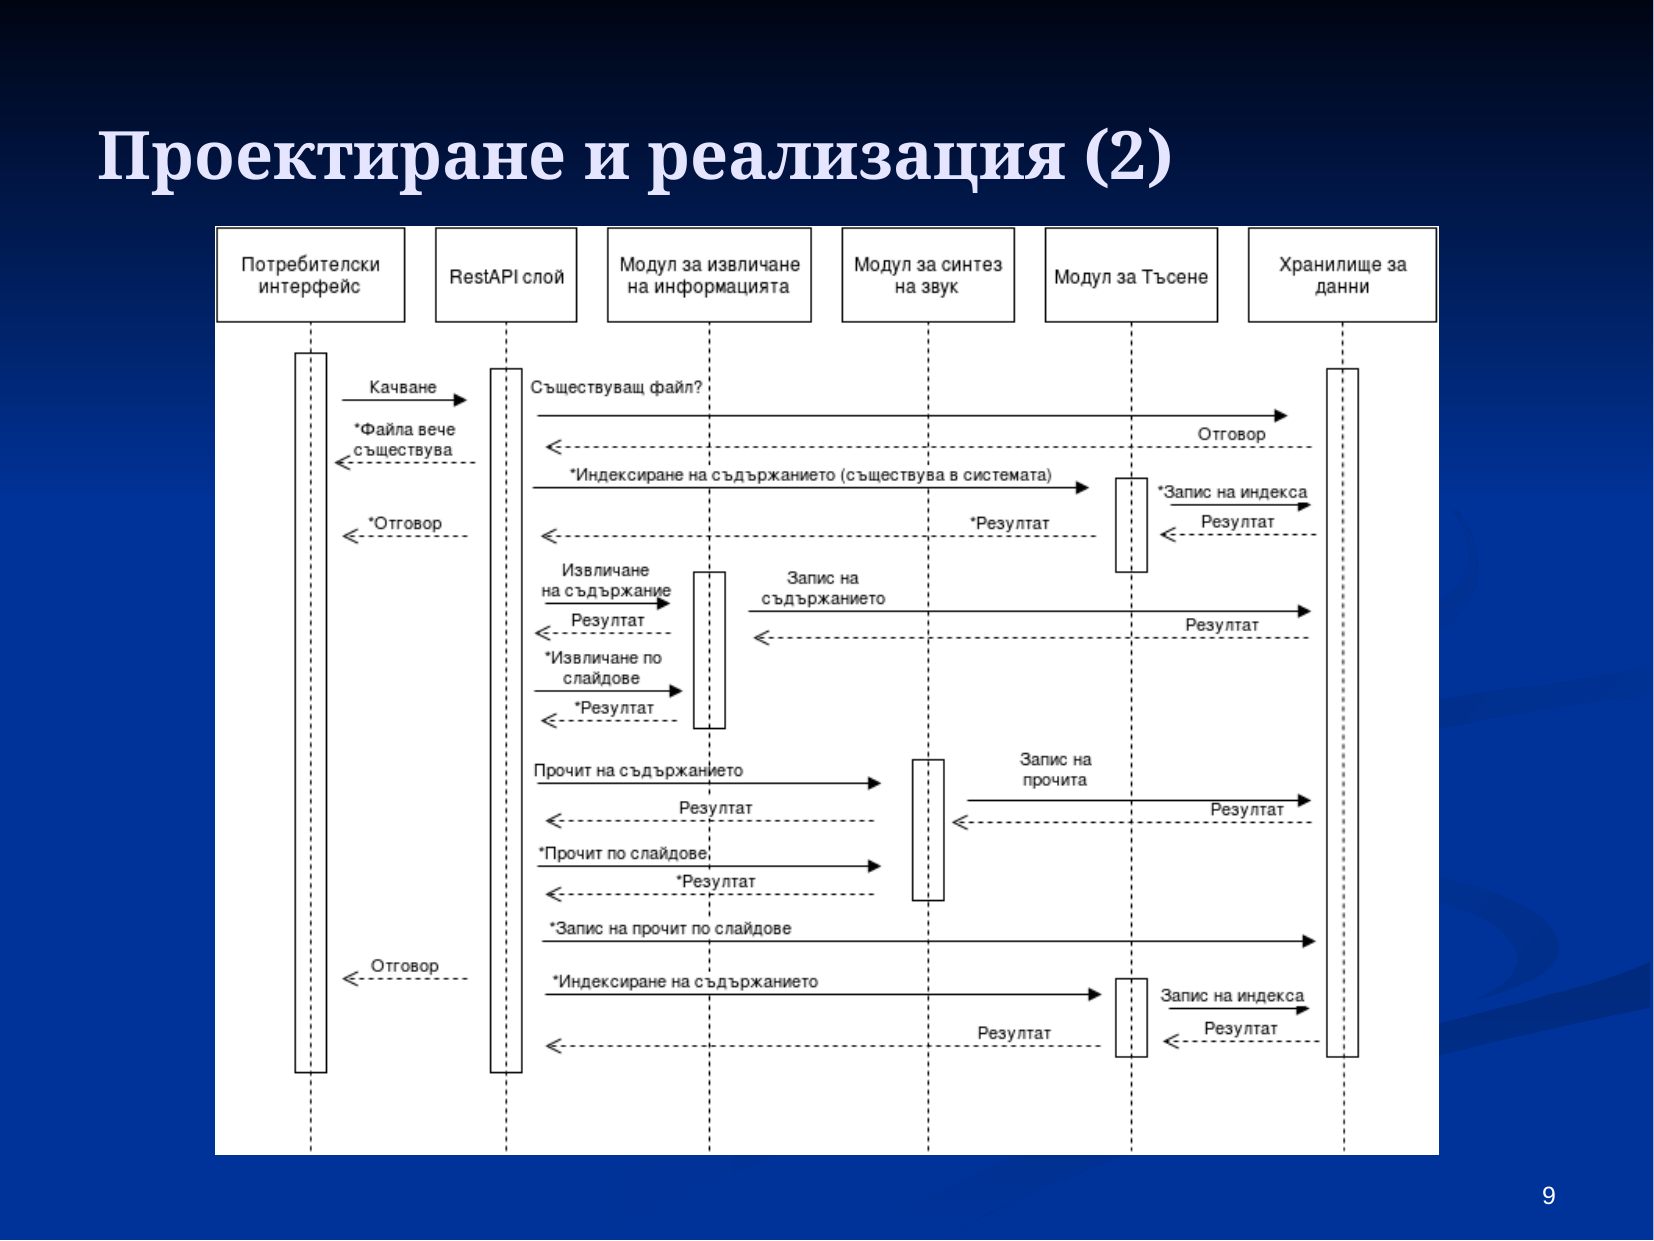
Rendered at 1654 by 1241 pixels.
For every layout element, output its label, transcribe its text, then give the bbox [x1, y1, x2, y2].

text_box <number> [1185, 1131, 1571, 1218]
picture [215, 226, 1439, 1156]
title Проектиране и реализация (2) [82, 49, 1571, 257]
